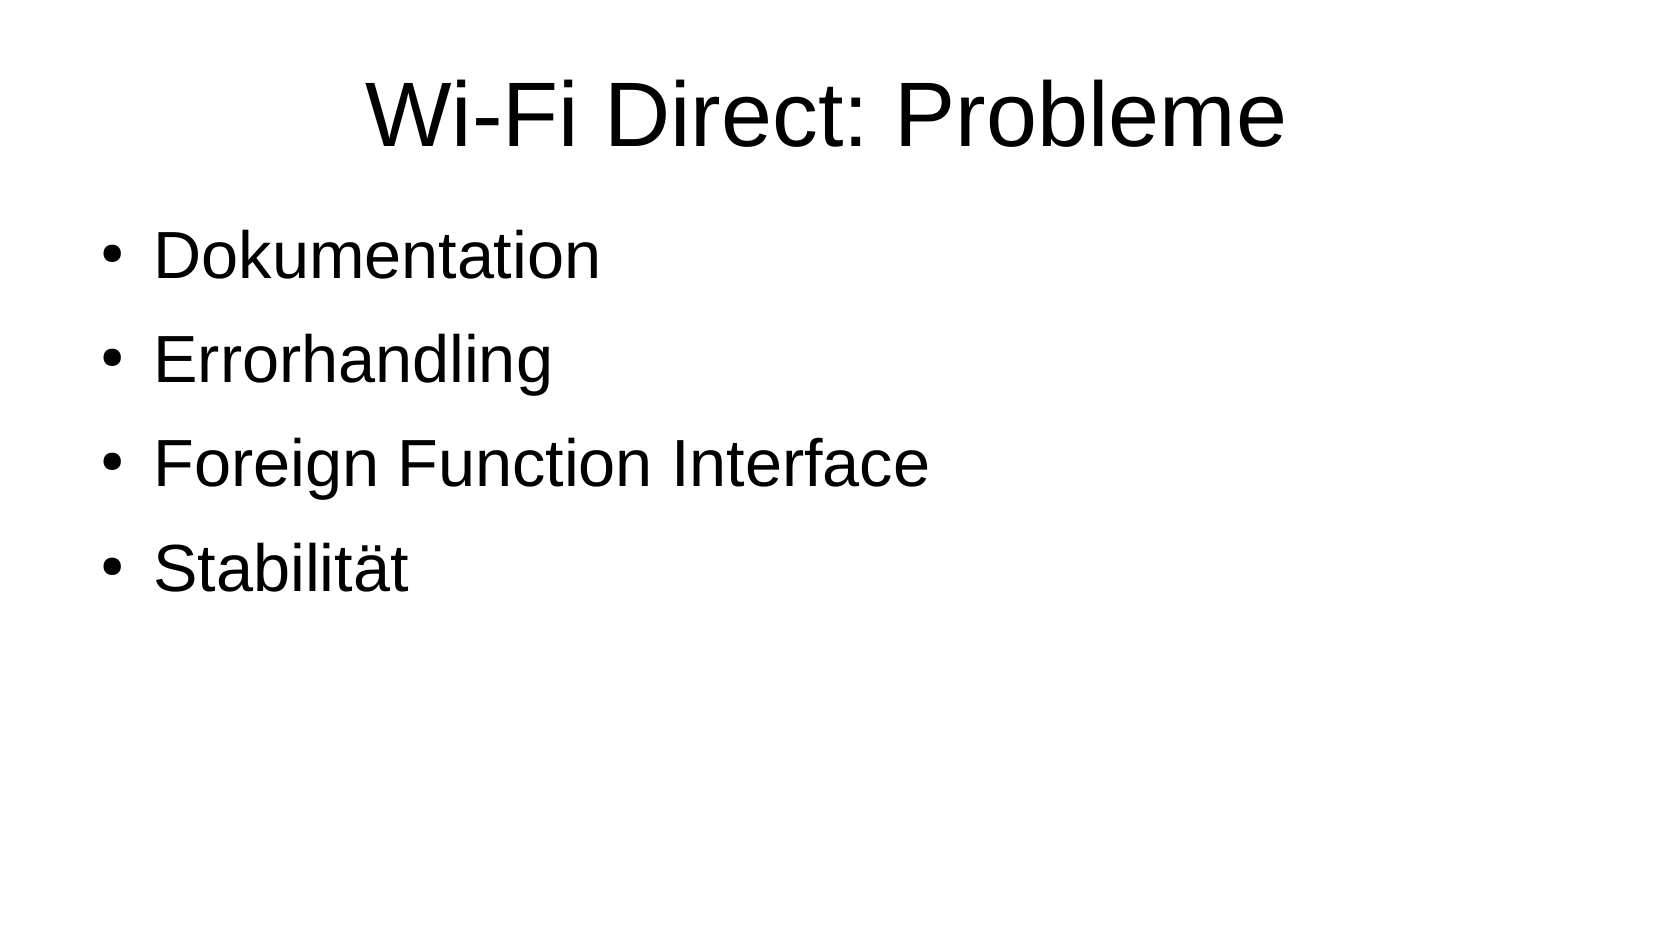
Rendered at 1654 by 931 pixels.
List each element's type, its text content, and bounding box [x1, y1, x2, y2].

list Dokumentation Errorhandling Foreign Function Interface Stabilität [82, 217, 1571, 758]
title Wi-Fi Direct: Probleme [82, 37, 1571, 193]
